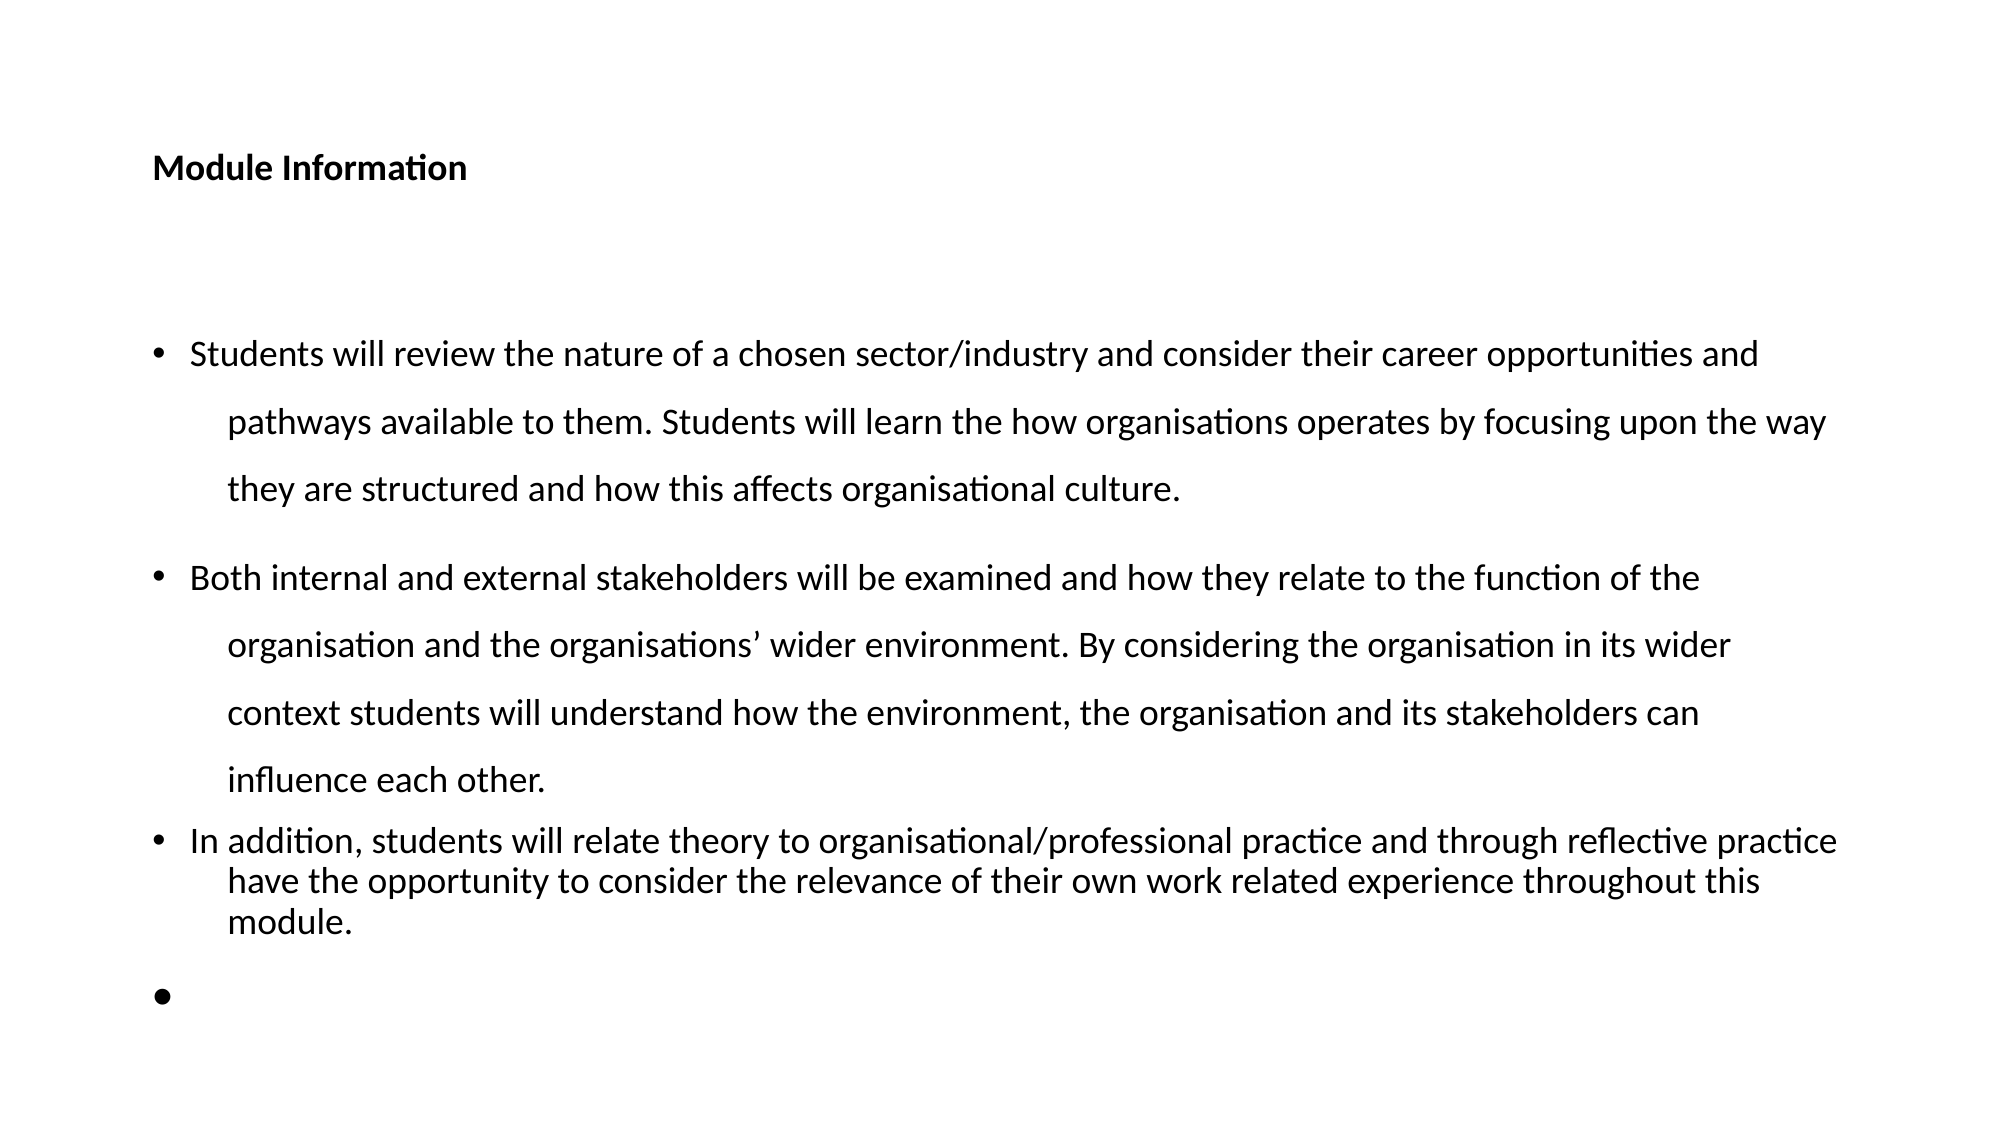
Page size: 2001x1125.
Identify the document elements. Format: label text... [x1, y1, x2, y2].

title Module Information [137, 59, 1863, 278]
list Students will review the nature of a chosen sector/industry and consider their career opportunities and pathways available to them. Students will learn the how organisations operates by focusing upon the way they are structured and how this affects organisational culture. Both internal and external stakeholders will be examined and how they relate to the function of the organisation and the organisations’ wider environment. By considering the organisation in its wider context students will understand how the environment, the organisation and its stakeholders can influence each other. In addition, students will relate theory to organisational/professional practice and through reflective practice have the opportunity to consider the relevance of their own work related experience throughout this module. [137, 299, 1863, 1014]
